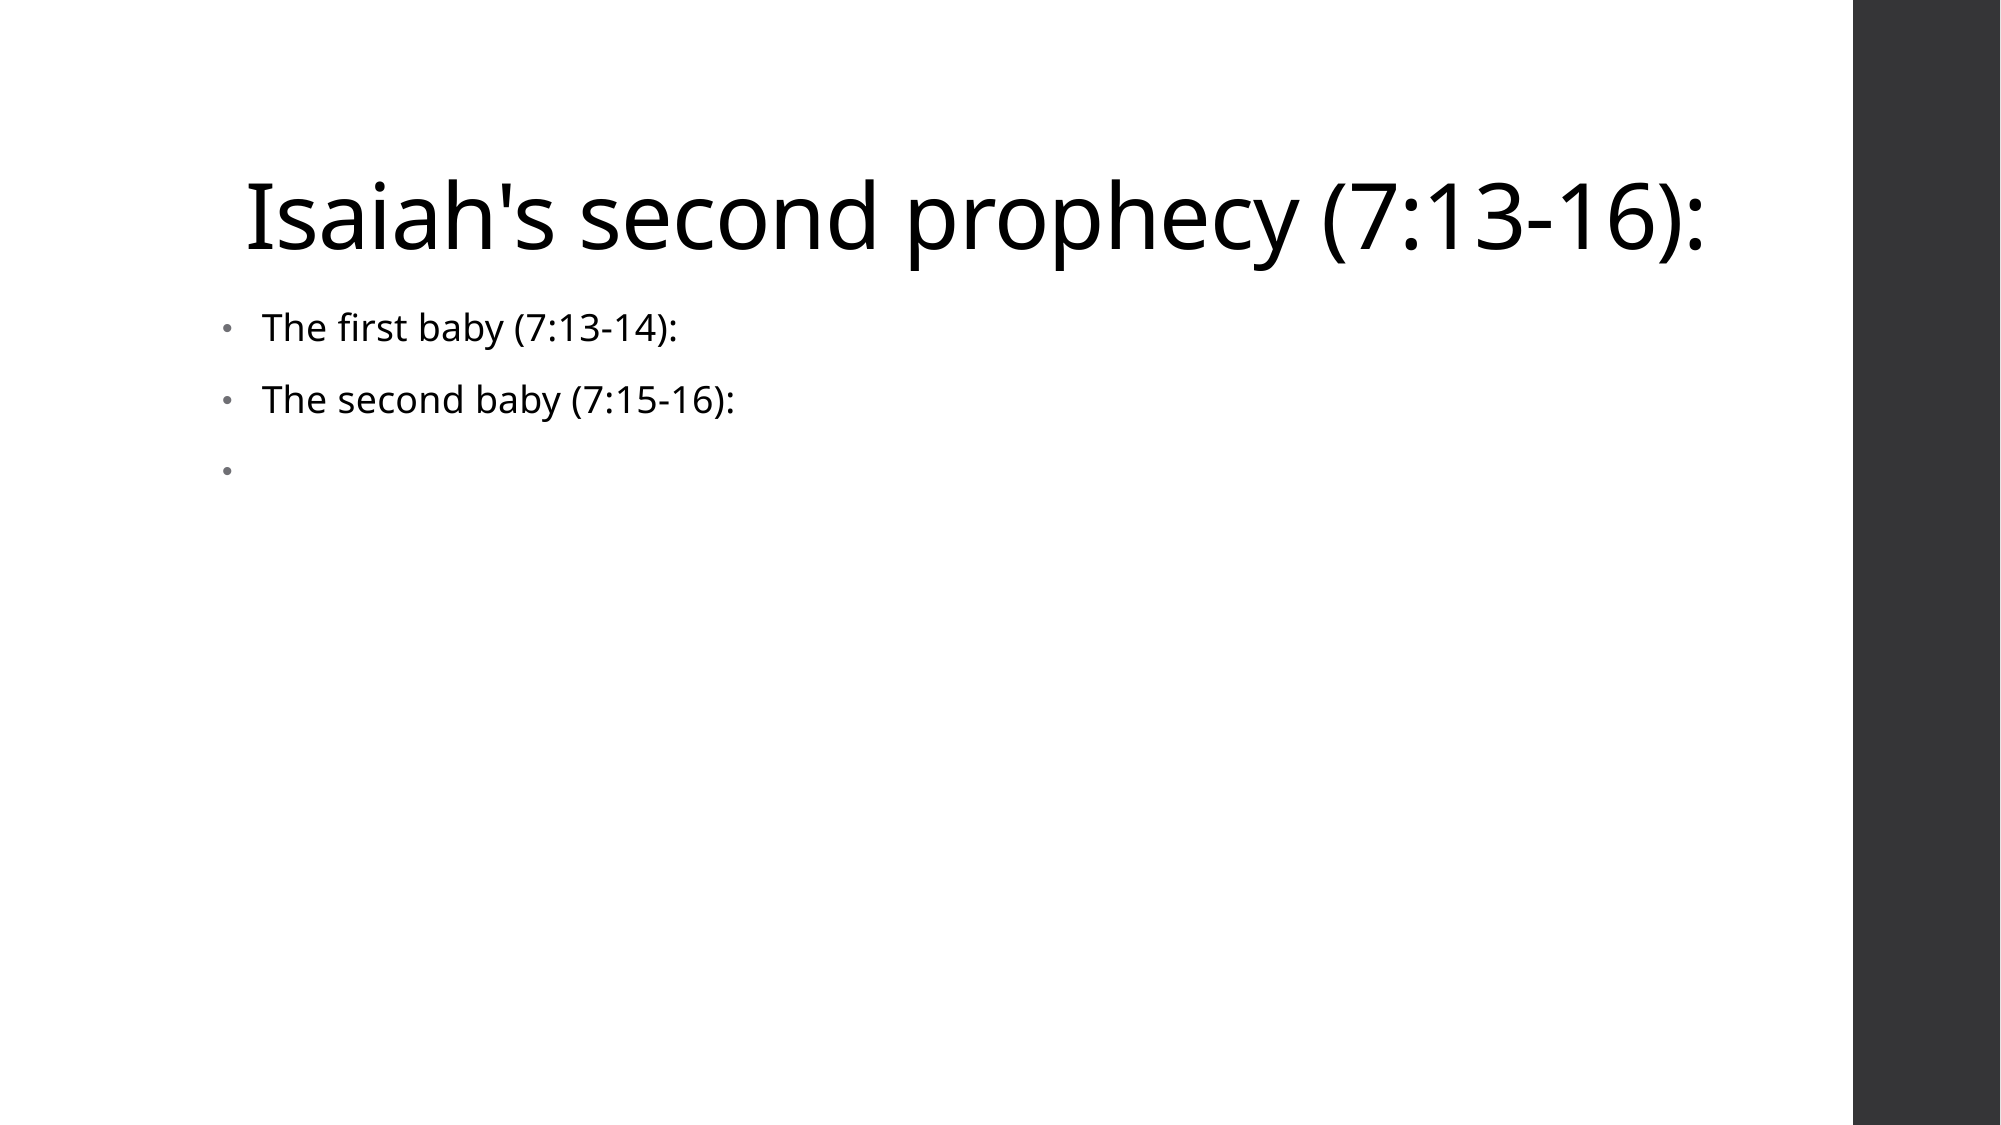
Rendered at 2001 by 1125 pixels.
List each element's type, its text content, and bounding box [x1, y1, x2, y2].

title Isaiah's second prophecy (7:13-16): [206, 60, 1797, 278]
list The first baby (7:13-14): The second baby (7:15-16): [206, 299, 1617, 1014]
